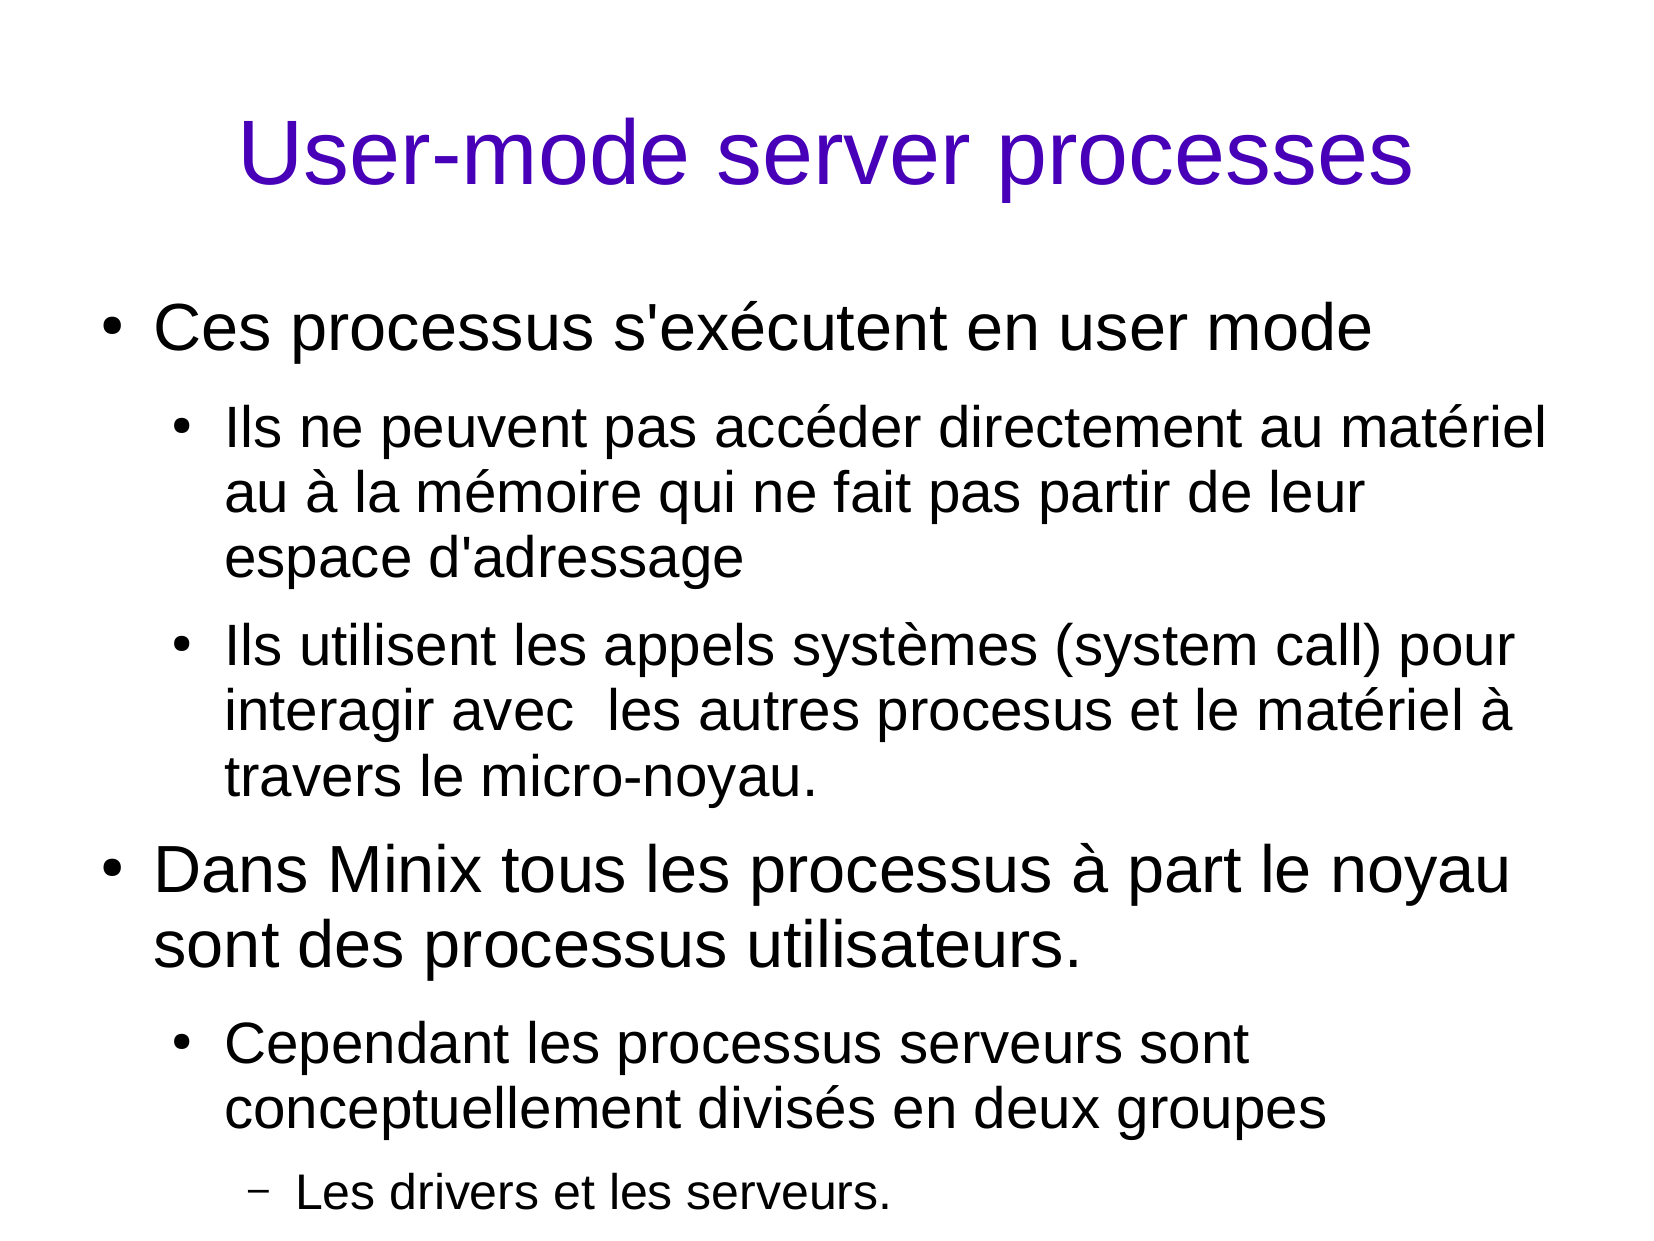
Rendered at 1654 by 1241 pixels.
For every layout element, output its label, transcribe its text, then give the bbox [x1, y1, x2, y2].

list Ces processus s'exécutent en user mode Ils ne peuvent pas accéder directement au matériel au à la mémoire qui ne fait pas partir de leur espace d'adressage Ils utilisent les appels systèmes (system call) pour interagir avec les autres procesus et le matériel à travers le micro-noyau. Dans Minix tous les processus à part le noyau sont des processus utilisateurs. Cependant les processus serveurs sont conceptuellement divisés en deux groupes Les drivers et les serveurs. [82, 290, 1571, 1223]
title User-mode server processes [82, 49, 1571, 257]
